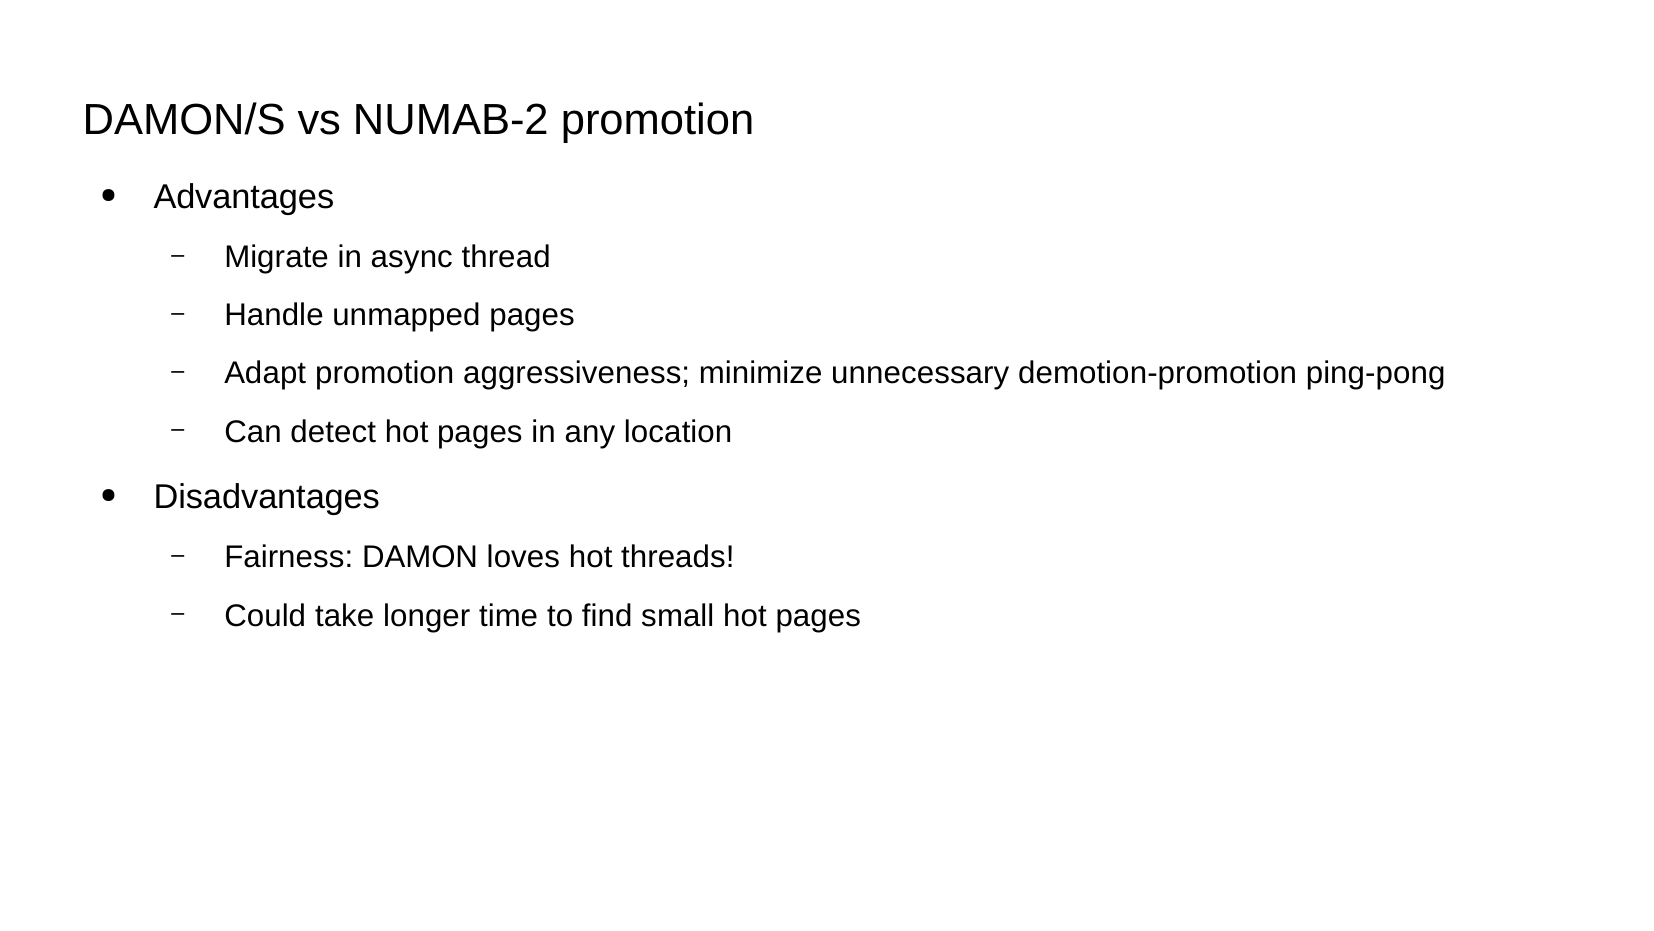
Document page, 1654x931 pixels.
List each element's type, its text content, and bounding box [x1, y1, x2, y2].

list Advantages Migrate in async thread Handle unmapped pages Adapt promotion aggressiveness; minimize unnecessary demotion-promotion ping-pong Can detect hot pages in any location Disadvantages Fairness: DAMON loves hot threads! Could take longer time to find small hot pages [82, 177, 1571, 833]
title DAMON/S vs NUMAB-2 promotion [82, 81, 1571, 157]
